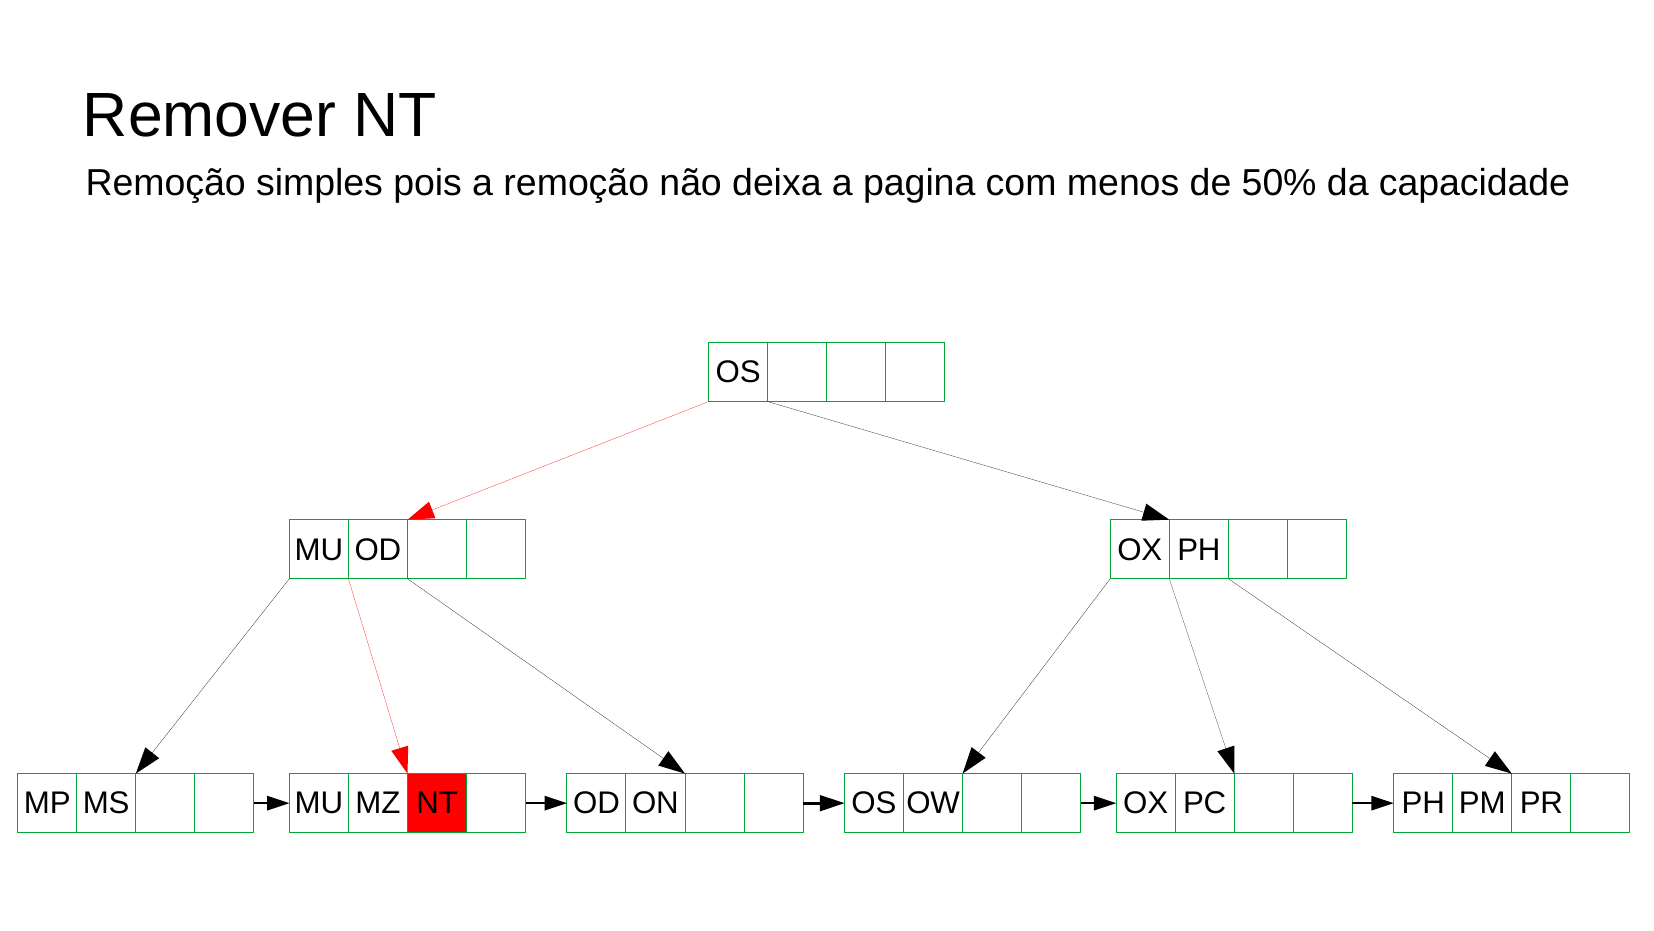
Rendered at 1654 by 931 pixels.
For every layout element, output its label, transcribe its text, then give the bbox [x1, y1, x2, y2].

text_box OS [708, 342, 767, 402]
text_box Remoção simples pois a remoção não deixa a pagina com menos de 50% da capacidade [70, 153, 1595, 337]
text_box MP [17, 773, 76, 833]
text_box [1234, 773, 1353, 833]
text_box [767, 342, 945, 402]
text_box ON [625, 773, 685, 833]
text_box OX [1116, 773, 1175, 833]
text_box [135, 773, 254, 833]
text_box PM [1452, 773, 1511, 833]
text_box OD [566, 773, 625, 833]
text_box PR [1511, 773, 1570, 833]
text_box MZ [348, 773, 407, 833]
text_box MU [289, 773, 348, 833]
text_box OS [844, 773, 903, 833]
text_box OX [1110, 519, 1169, 579]
text_box PH [1169, 519, 1228, 579]
text_box PH [1393, 773, 1452, 833]
text_box [1570, 773, 1630, 833]
text_box [1228, 519, 1347, 579]
text_box OW [903, 773, 962, 833]
text_box NT [407, 773, 466, 833]
text_box [466, 773, 526, 833]
text_box OD [348, 519, 407, 579]
text_box [962, 773, 1081, 833]
text_box MS [76, 773, 135, 833]
text_box PC [1175, 773, 1234, 833]
title Remover NT [82, 37, 1571, 153]
text_box [407, 519, 526, 579]
text_box MU [289, 519, 348, 579]
text_box [685, 773, 804, 833]
